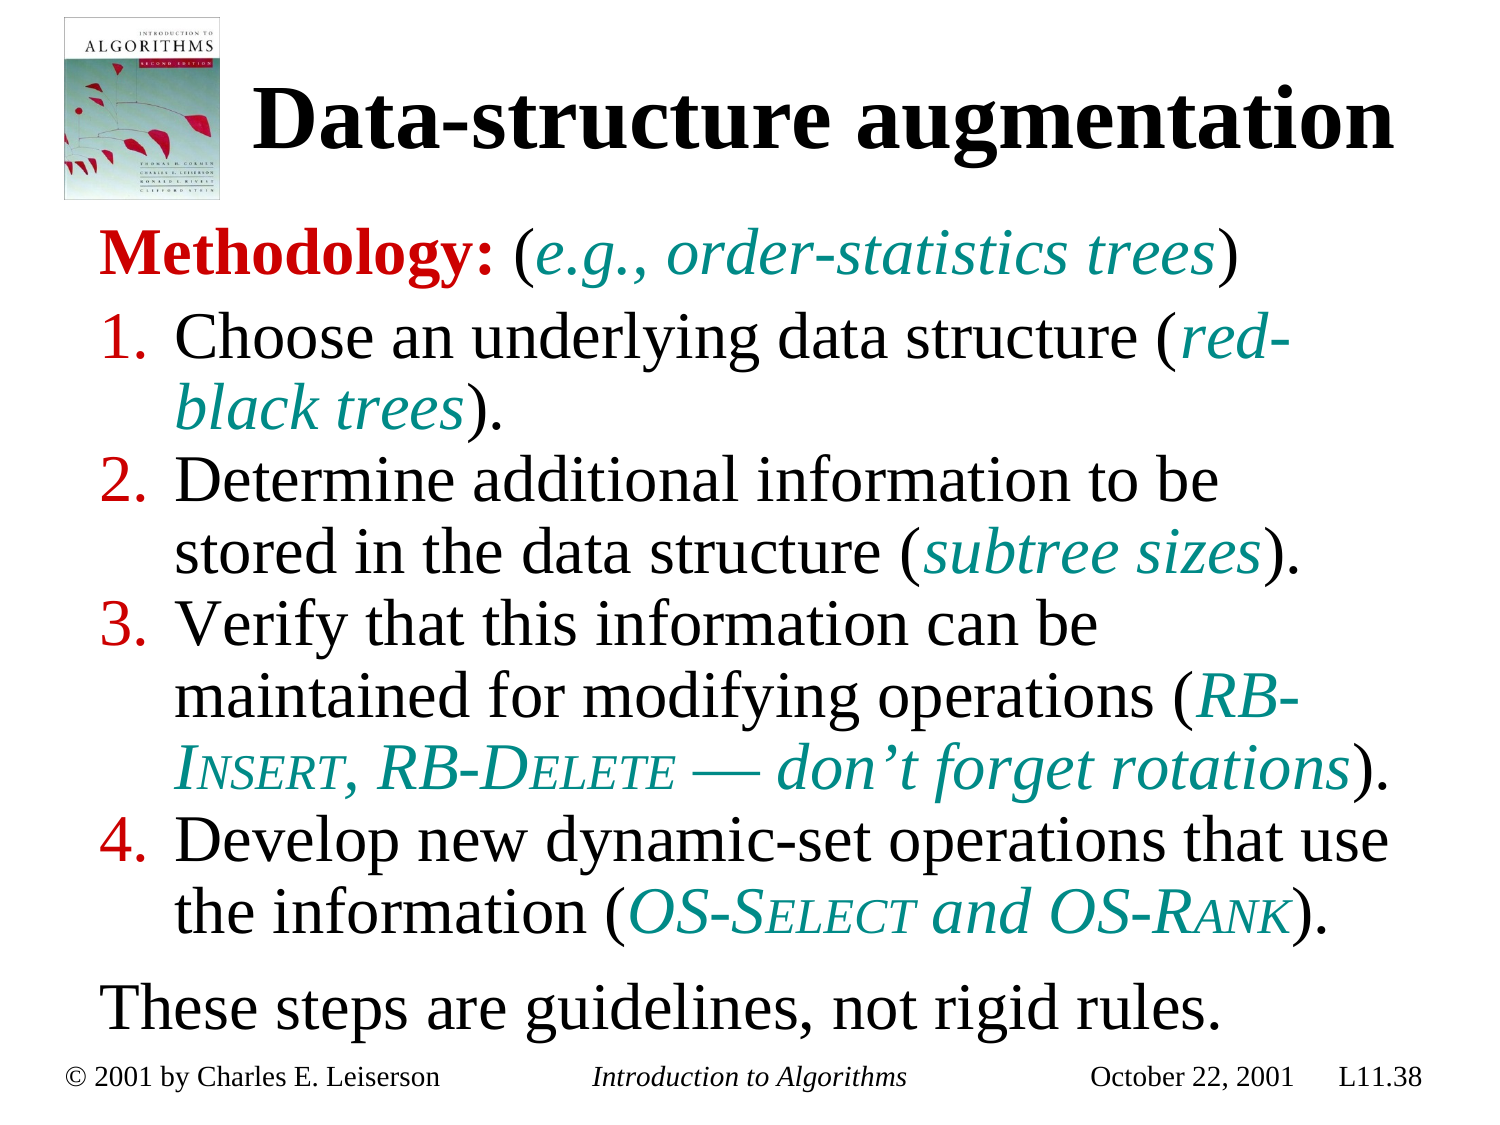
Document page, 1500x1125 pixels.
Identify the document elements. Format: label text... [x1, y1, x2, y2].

picture [64, 17, 220, 200]
text_box Methodology: (e.g., order-statistics trees) [84, 199, 1255, 292]
title Data-structure augmentation [237, 24, 1475, 213]
text_box These steps are guidelines, not rigid rules. [84, 954, 1241, 1051]
text_box Choose an underlying data structure (red-black trees). Determine additional information to be stored in the data structure (subtree sizes). Verify that this information can be maintained for modifying operations (RB-INSERT, RB-DELETE — don’t forget rotations). Develop new dynamic-set operations that use the information (OS-SELECT and OS-RANK). [84, 292, 1413, 956]
text_box October 22, 2001 L11.<number> [982, 1049, 1438, 1101]
text_box Introduction to Algorithms [577, 1051, 923, 1101]
